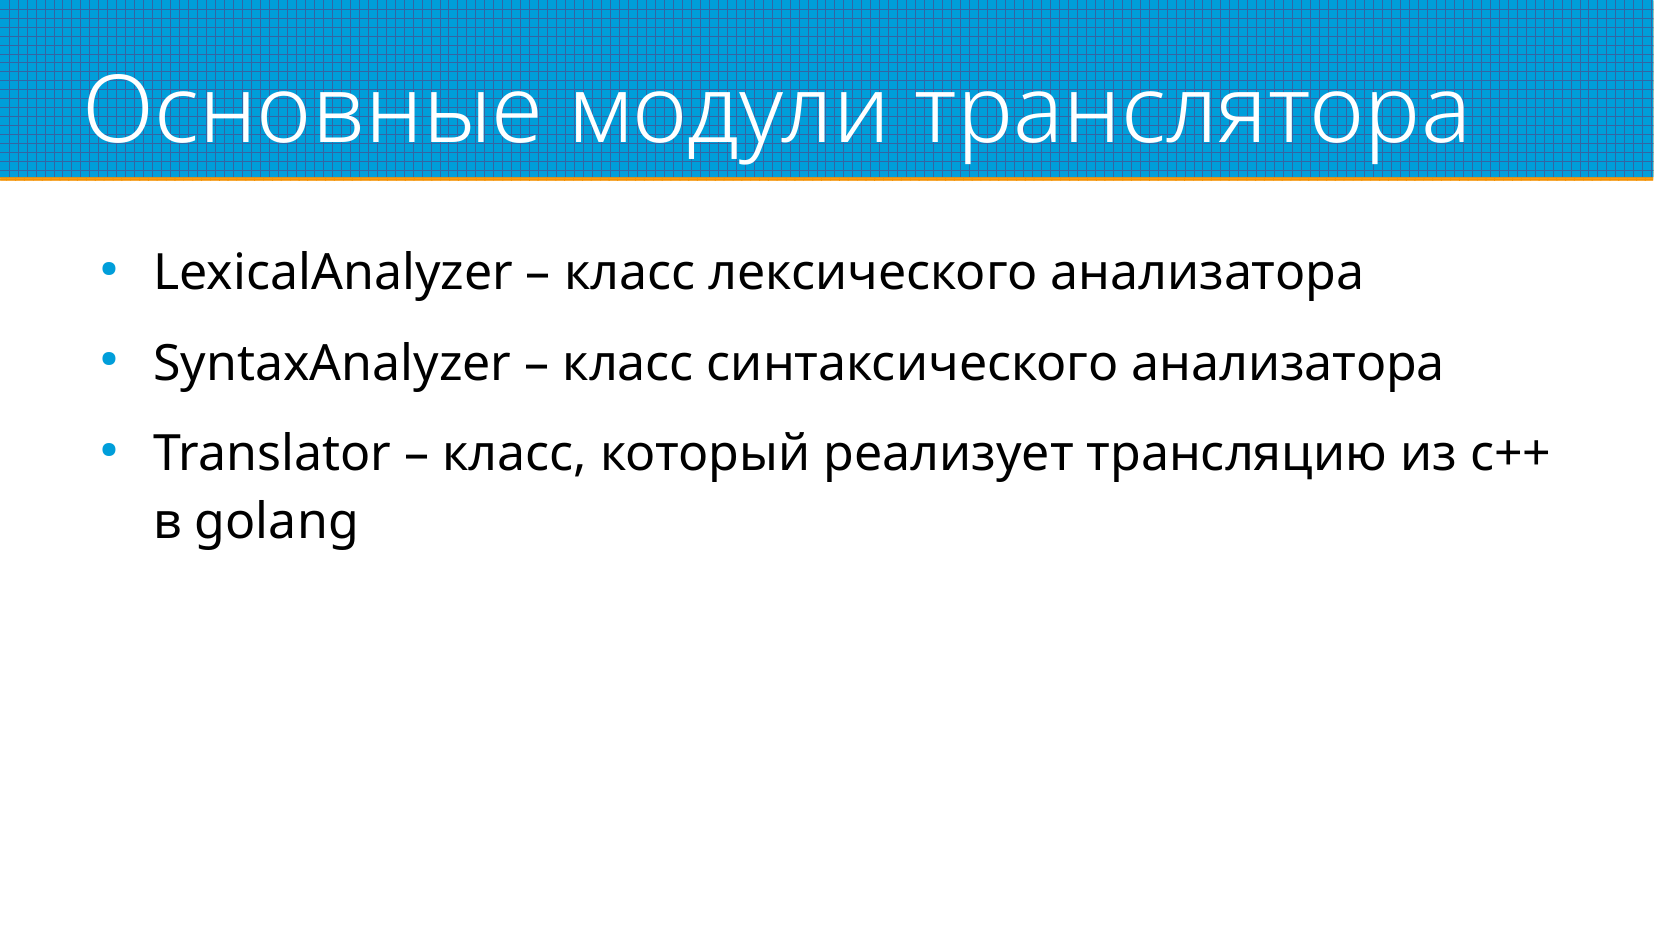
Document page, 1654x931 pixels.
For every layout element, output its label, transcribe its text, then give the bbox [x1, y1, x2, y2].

title Основные модули транслятора [82, 14, 1571, 171]
list LexicalAnalyzer – класс лексического анализатора SyntaxAnalyzer – класс синтаксического анализатора Translator – класс, который реализует трансляцию из c++ в golang [82, 236, 1563, 811]
